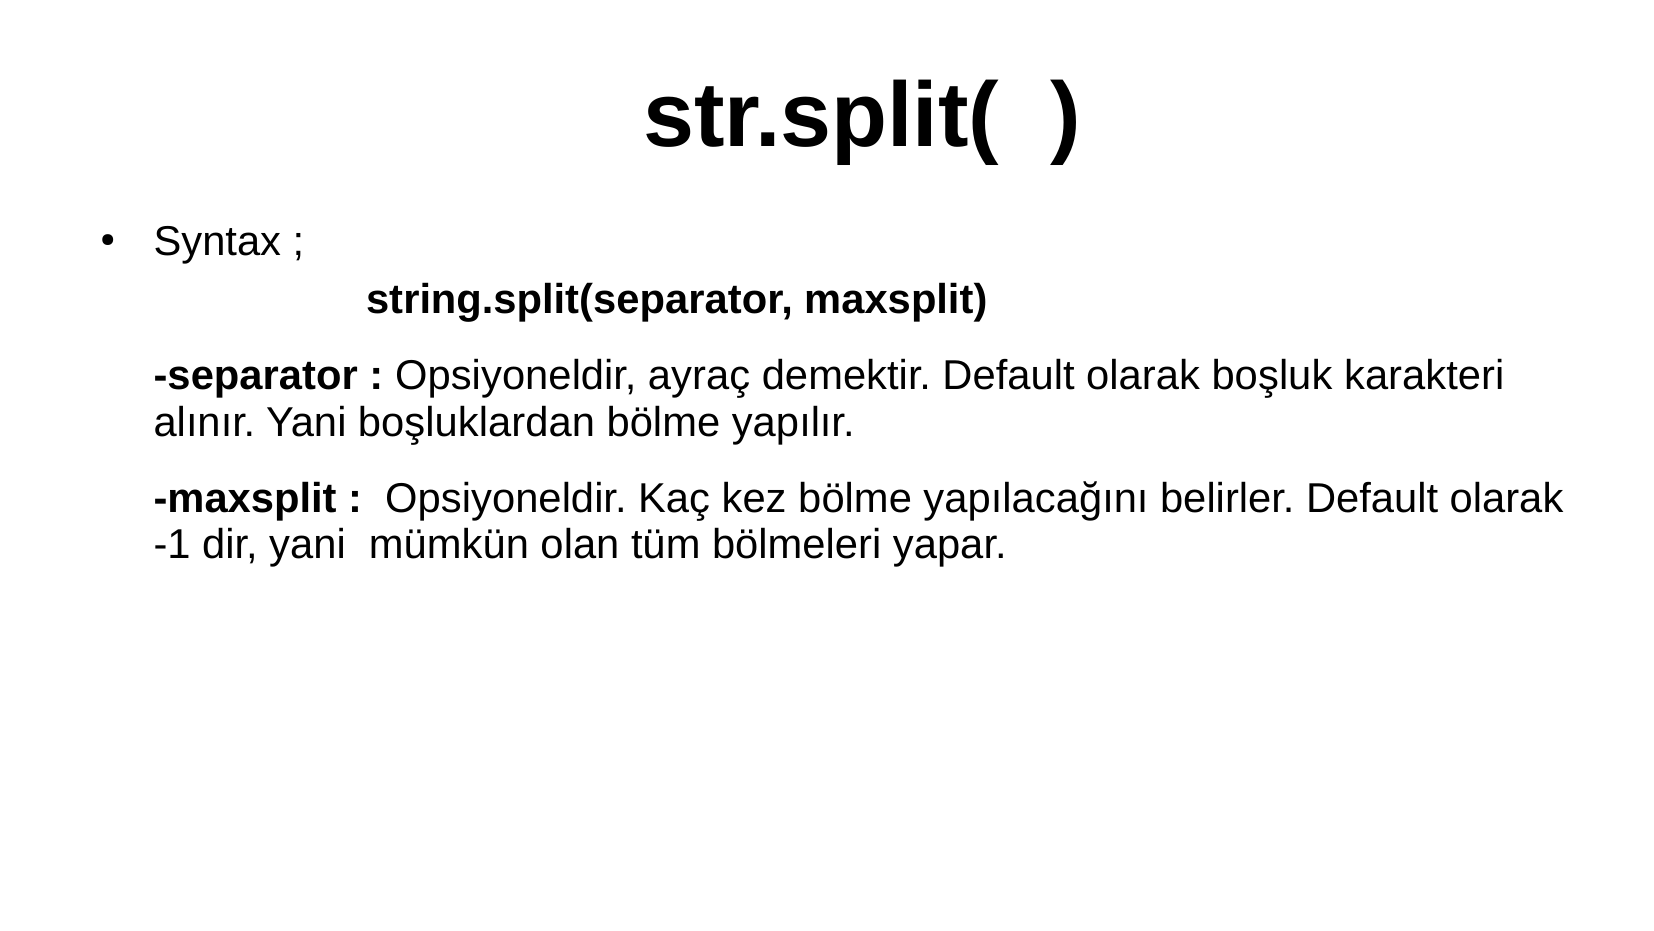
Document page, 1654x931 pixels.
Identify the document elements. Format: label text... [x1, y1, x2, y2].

list Syntax ; string.split(separator, maxsplit) -separator : Opsiyoneldir, ayraç demektir. Default olarak boşluk karakteri alınır. Yani boşluklardan bölme yapılır. -maxsplit : Opsiyoneldir. Kaç kez bölme yapılacağını belirler. Default olarak -1 dir, yani mümkün olan tüm bölmeleri yapar. [82, 217, 1571, 758]
title str.split( ) [82, 37, 1571, 193]
